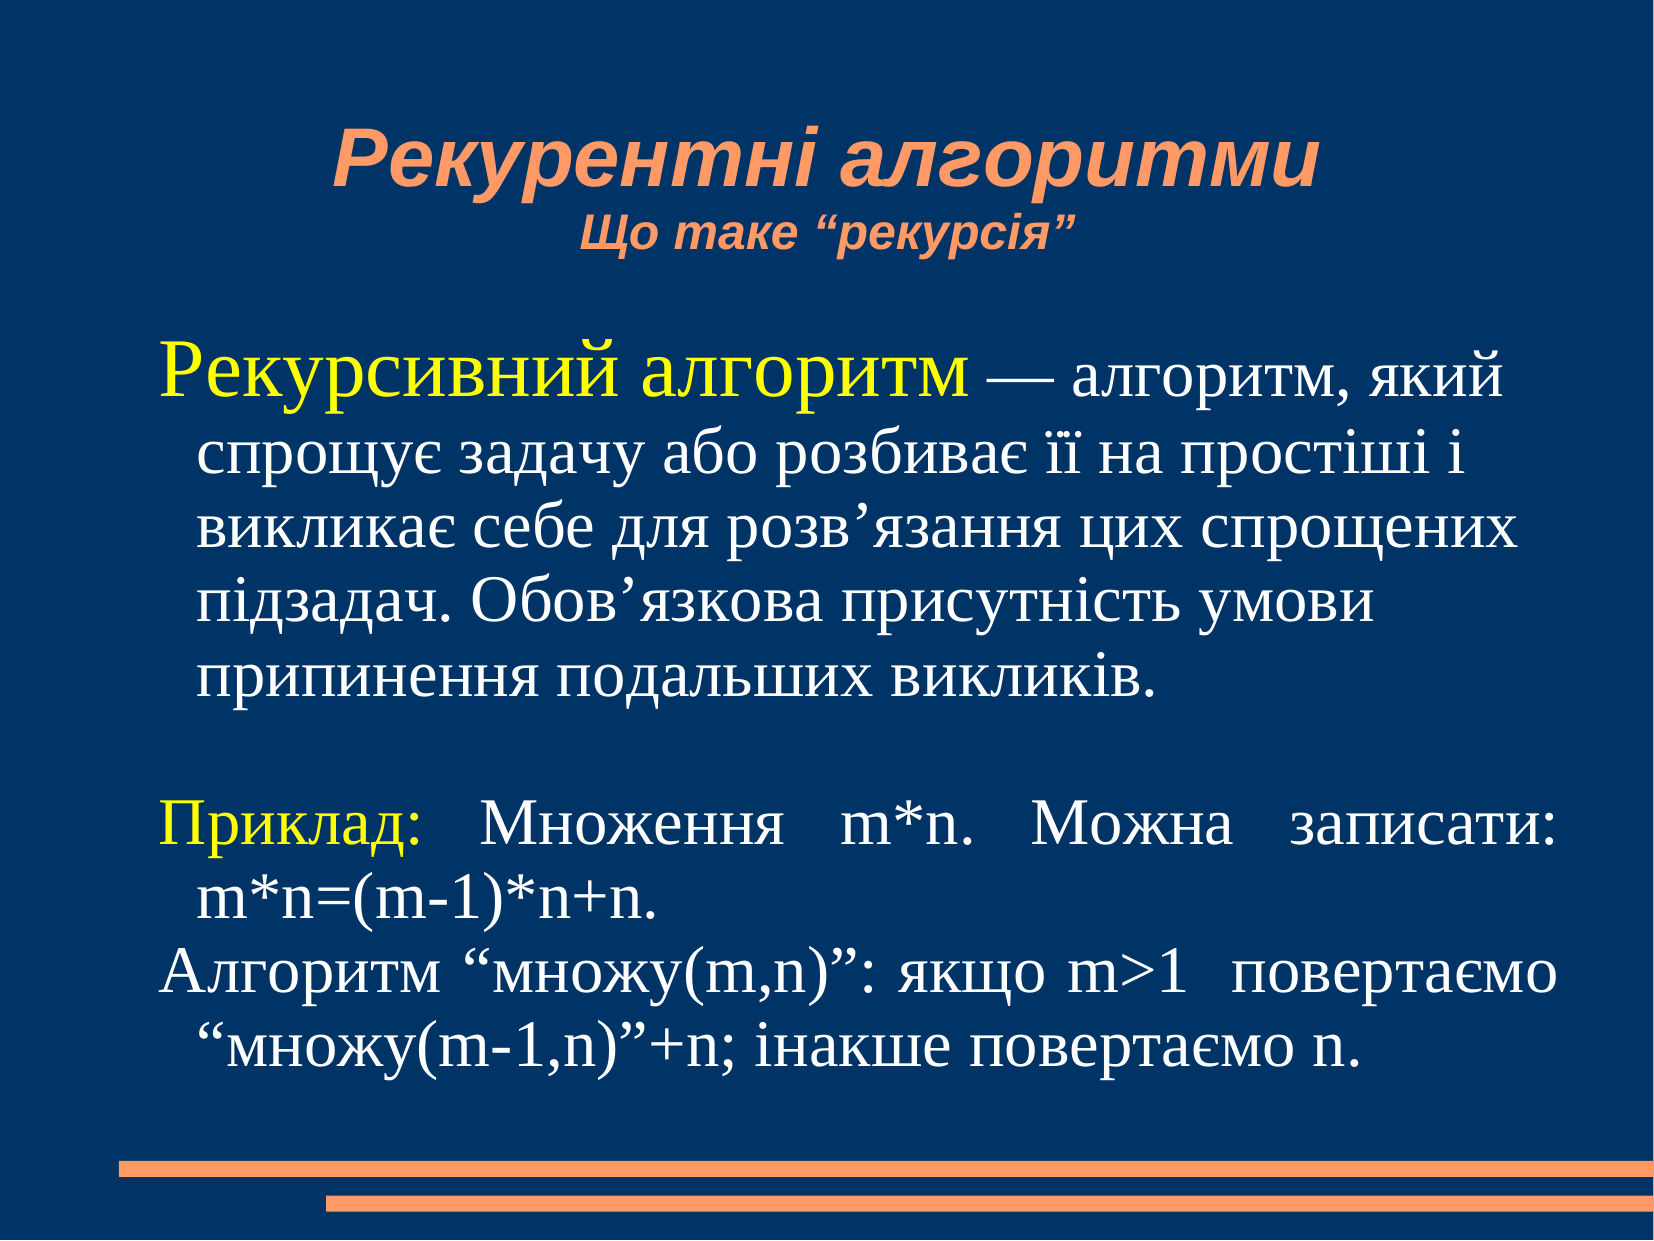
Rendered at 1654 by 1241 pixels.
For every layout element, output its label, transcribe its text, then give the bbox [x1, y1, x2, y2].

title Рекурентні алгоритми Що таке “рекурсія” [121, 46, 1534, 325]
list Рекурсивний алгоритм — алгоритм, який спрощує задачу або розбиває її на простіші і викликає себе для розв’язання цих спрощених підзадач. Обов’язкова присутність умови припинення подальших викликів. Приклад: Множення m*n. Можна записати: m*n=(m-1)*n+n. Алгоритм “множу(m,n)”: якщо m>1 повертаємо “множу(m-1,n)”+n; інакше повертаємо n. [121, 322, 1561, 1132]
